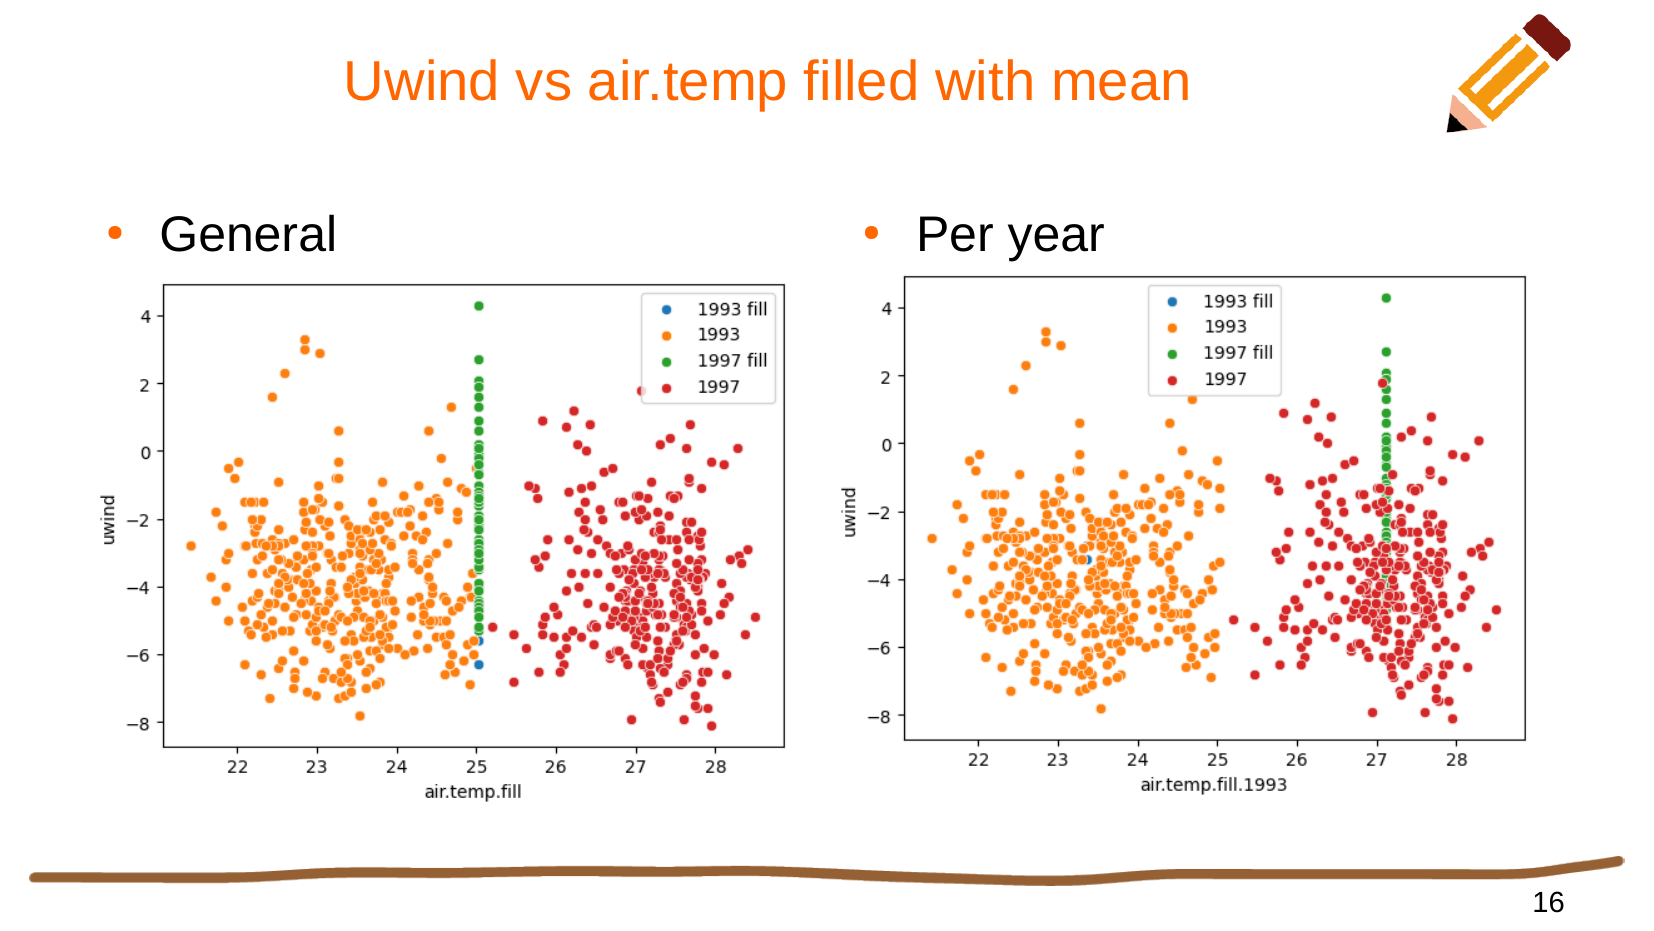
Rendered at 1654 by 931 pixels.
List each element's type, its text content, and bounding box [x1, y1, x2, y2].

picture [829, 265, 1536, 806]
list General [88, 206, 809, 266]
list Per year [845, 206, 1566, 266]
title Uwind vs air.temp filled with mean [88, 29, 1447, 133]
picture [88, 273, 795, 814]
picture [1446, 14, 1571, 133]
picture [29, 856, 1625, 886]
